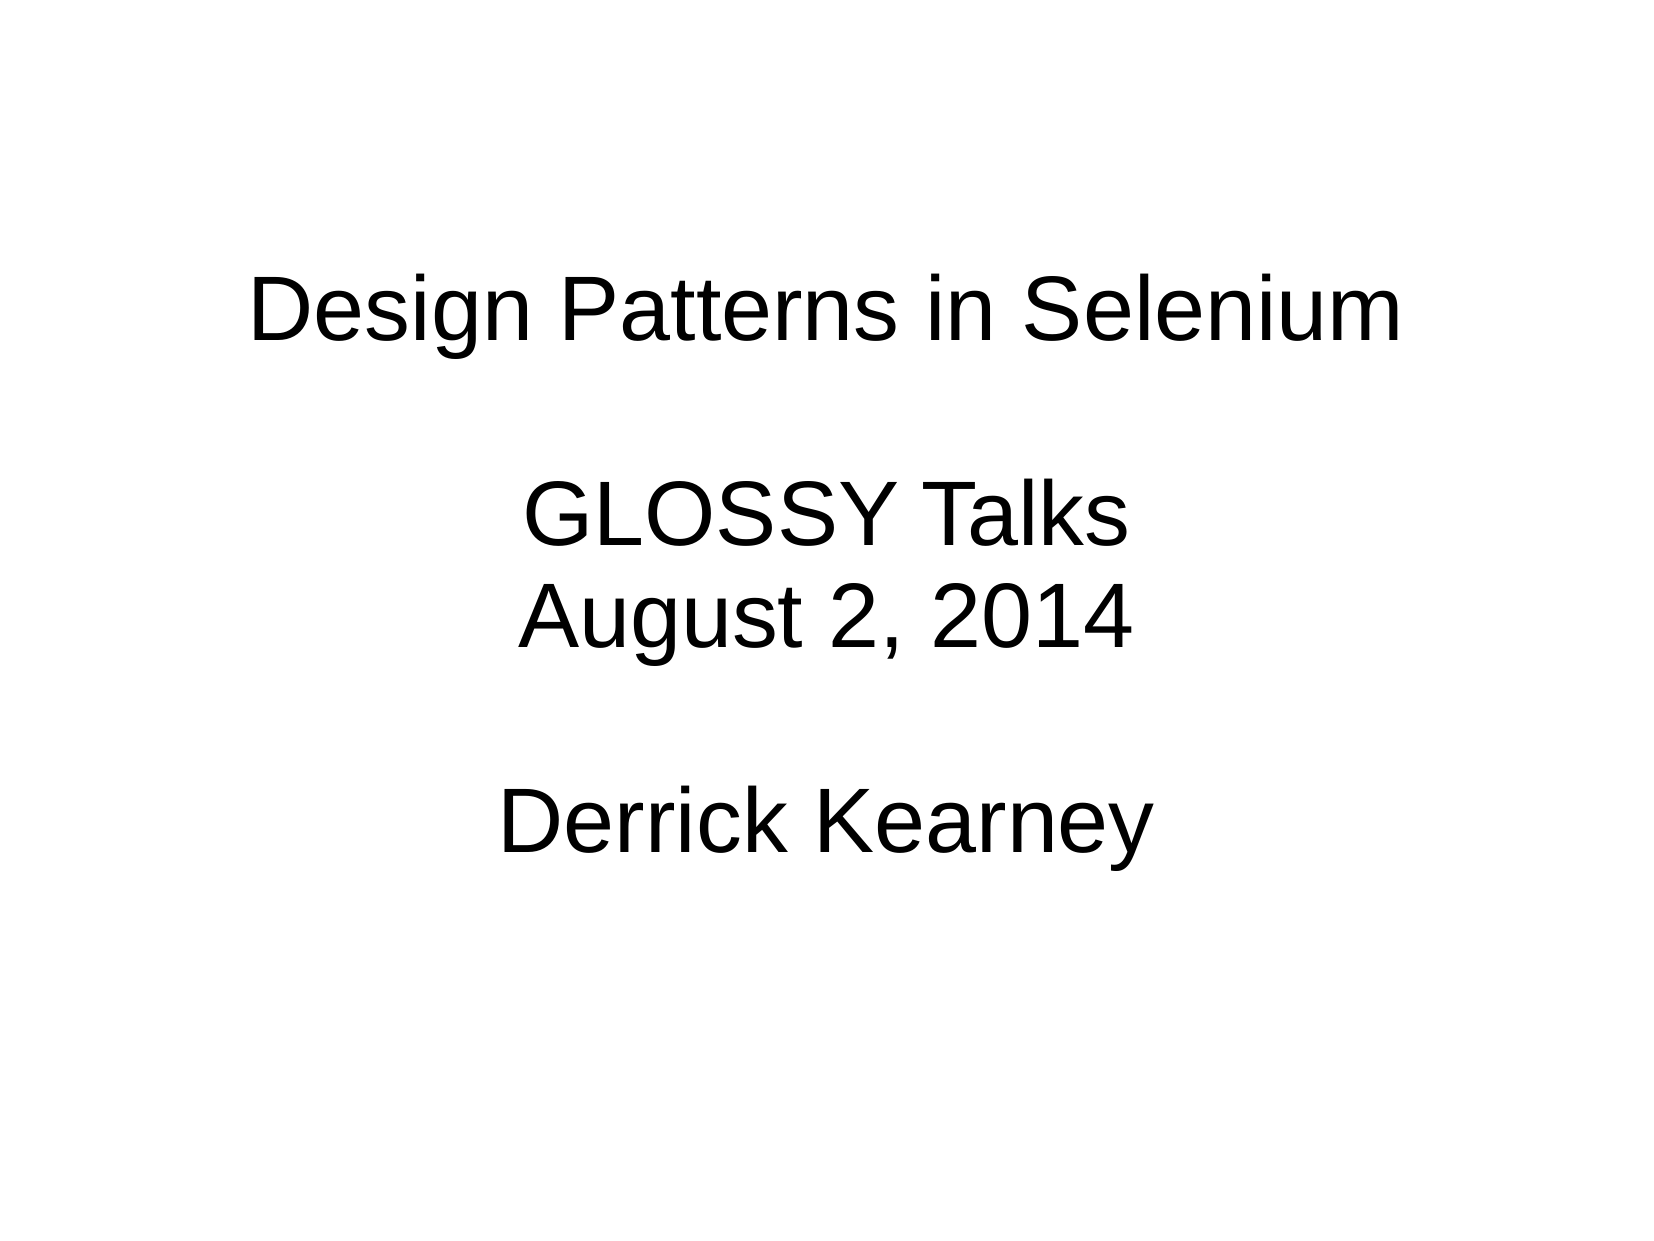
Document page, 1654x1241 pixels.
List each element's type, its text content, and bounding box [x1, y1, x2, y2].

title Design Patterns in Selenium GLOSSY Talks August 2, 2014 Derrick Kearney [82, 49, 1571, 1081]
